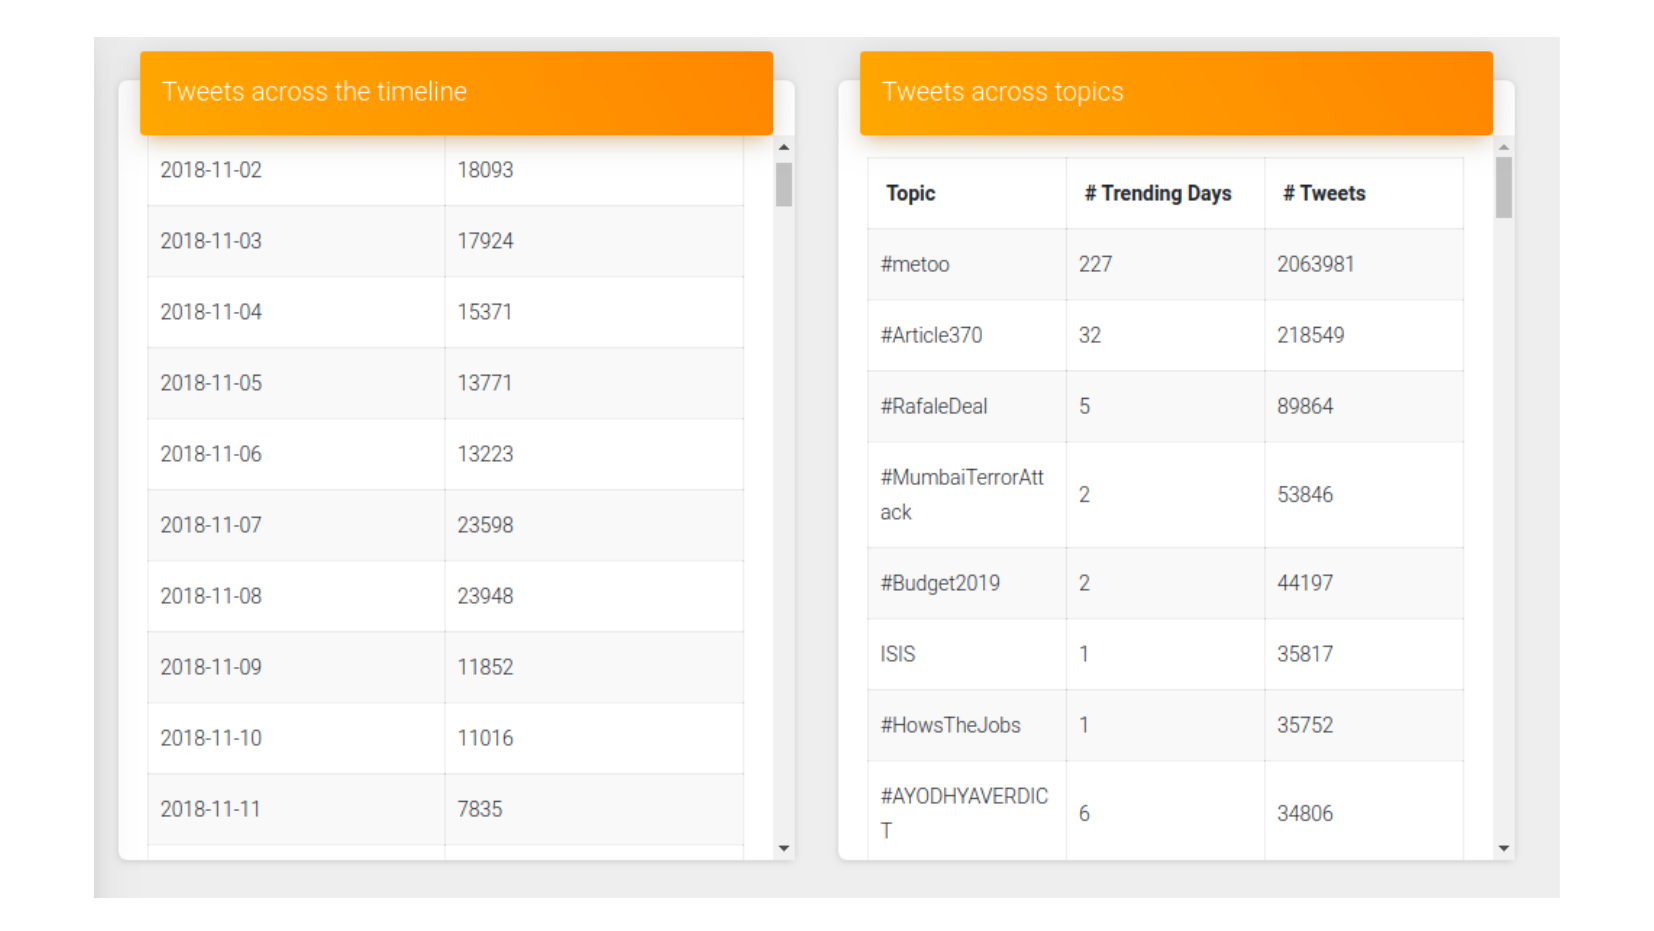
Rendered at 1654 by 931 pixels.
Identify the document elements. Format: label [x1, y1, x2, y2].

picture [94, 37, 1560, 898]
